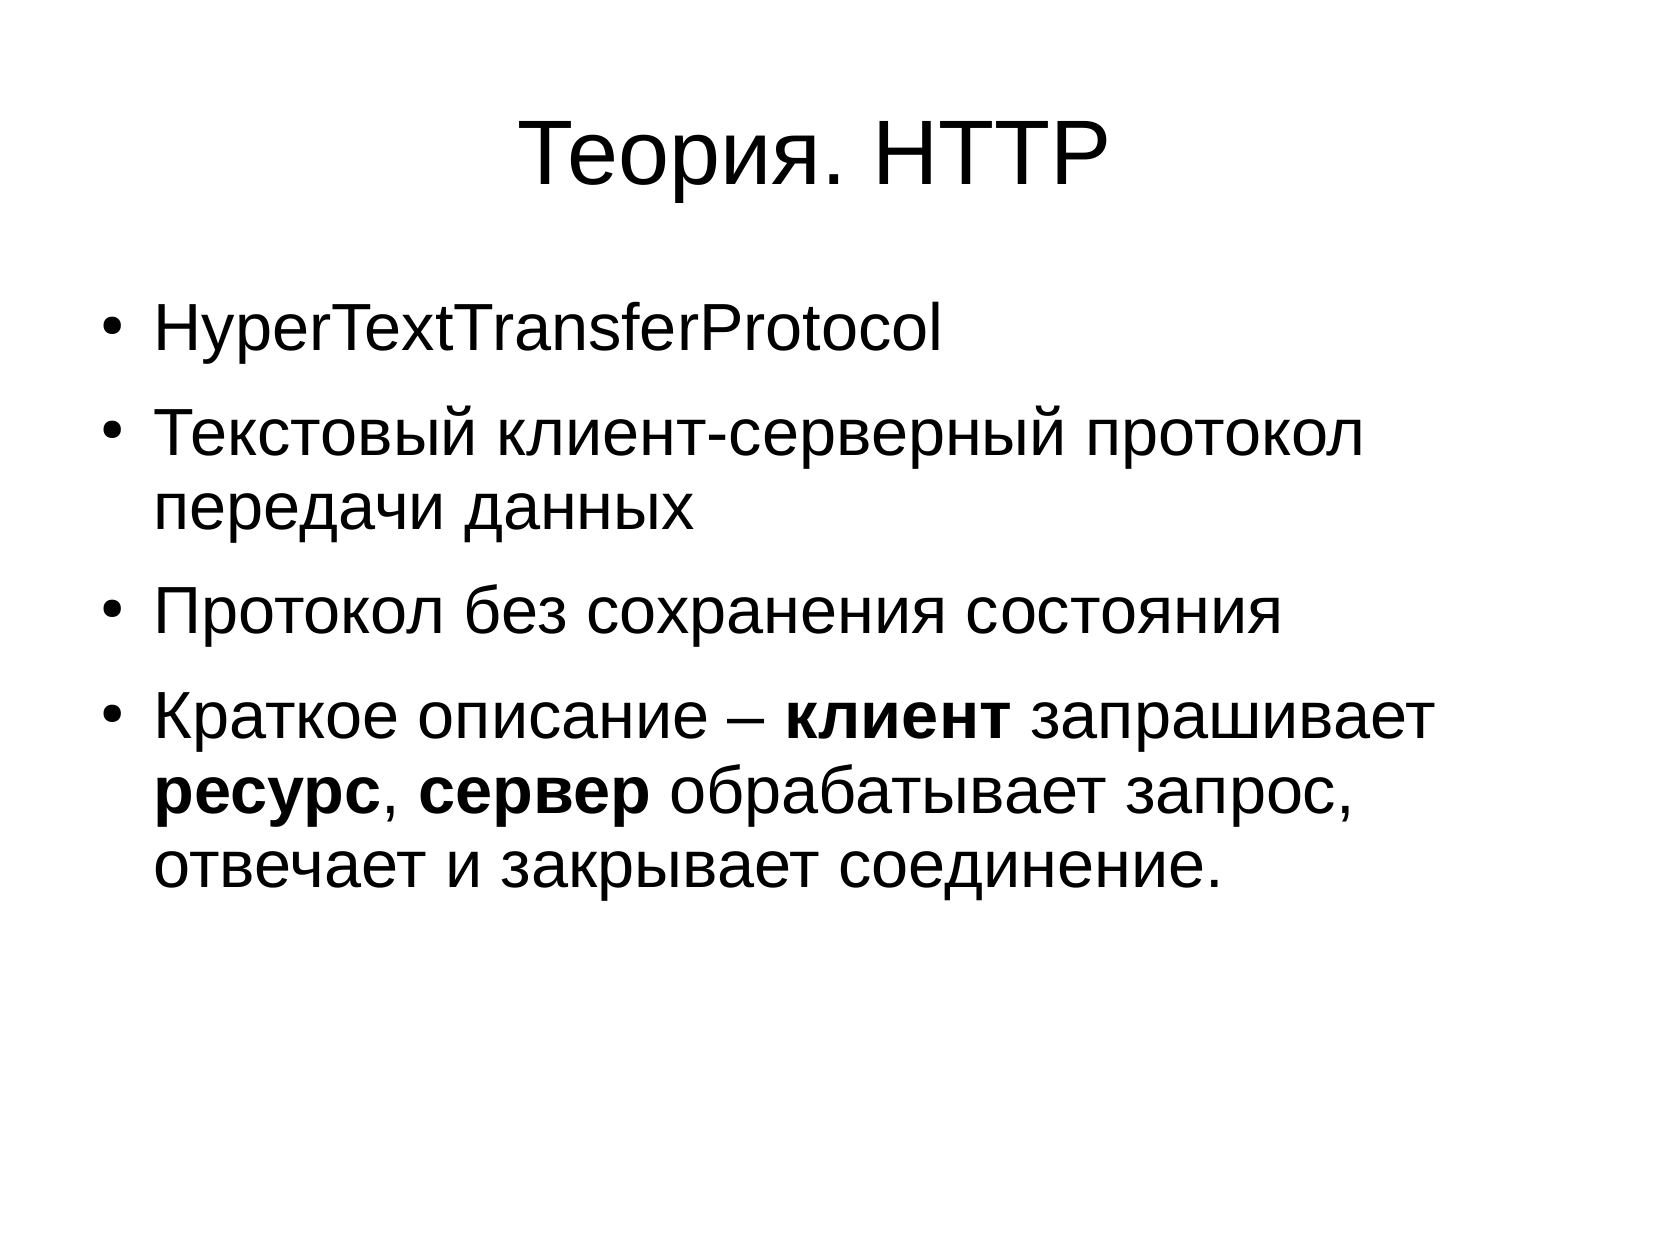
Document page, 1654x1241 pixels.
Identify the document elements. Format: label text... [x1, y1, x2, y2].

title Теория. HTTP [82, 49, 1571, 257]
list HyperTextTransferProtocol Текстовый клиент-серверный протокол передачи данных Протокол без сохранения состояния Краткое описание – клиент запрашивает ресурс, сервер обрабатывает запрос, отвечает и закрывает соединение. [82, 290, 1571, 1010]
